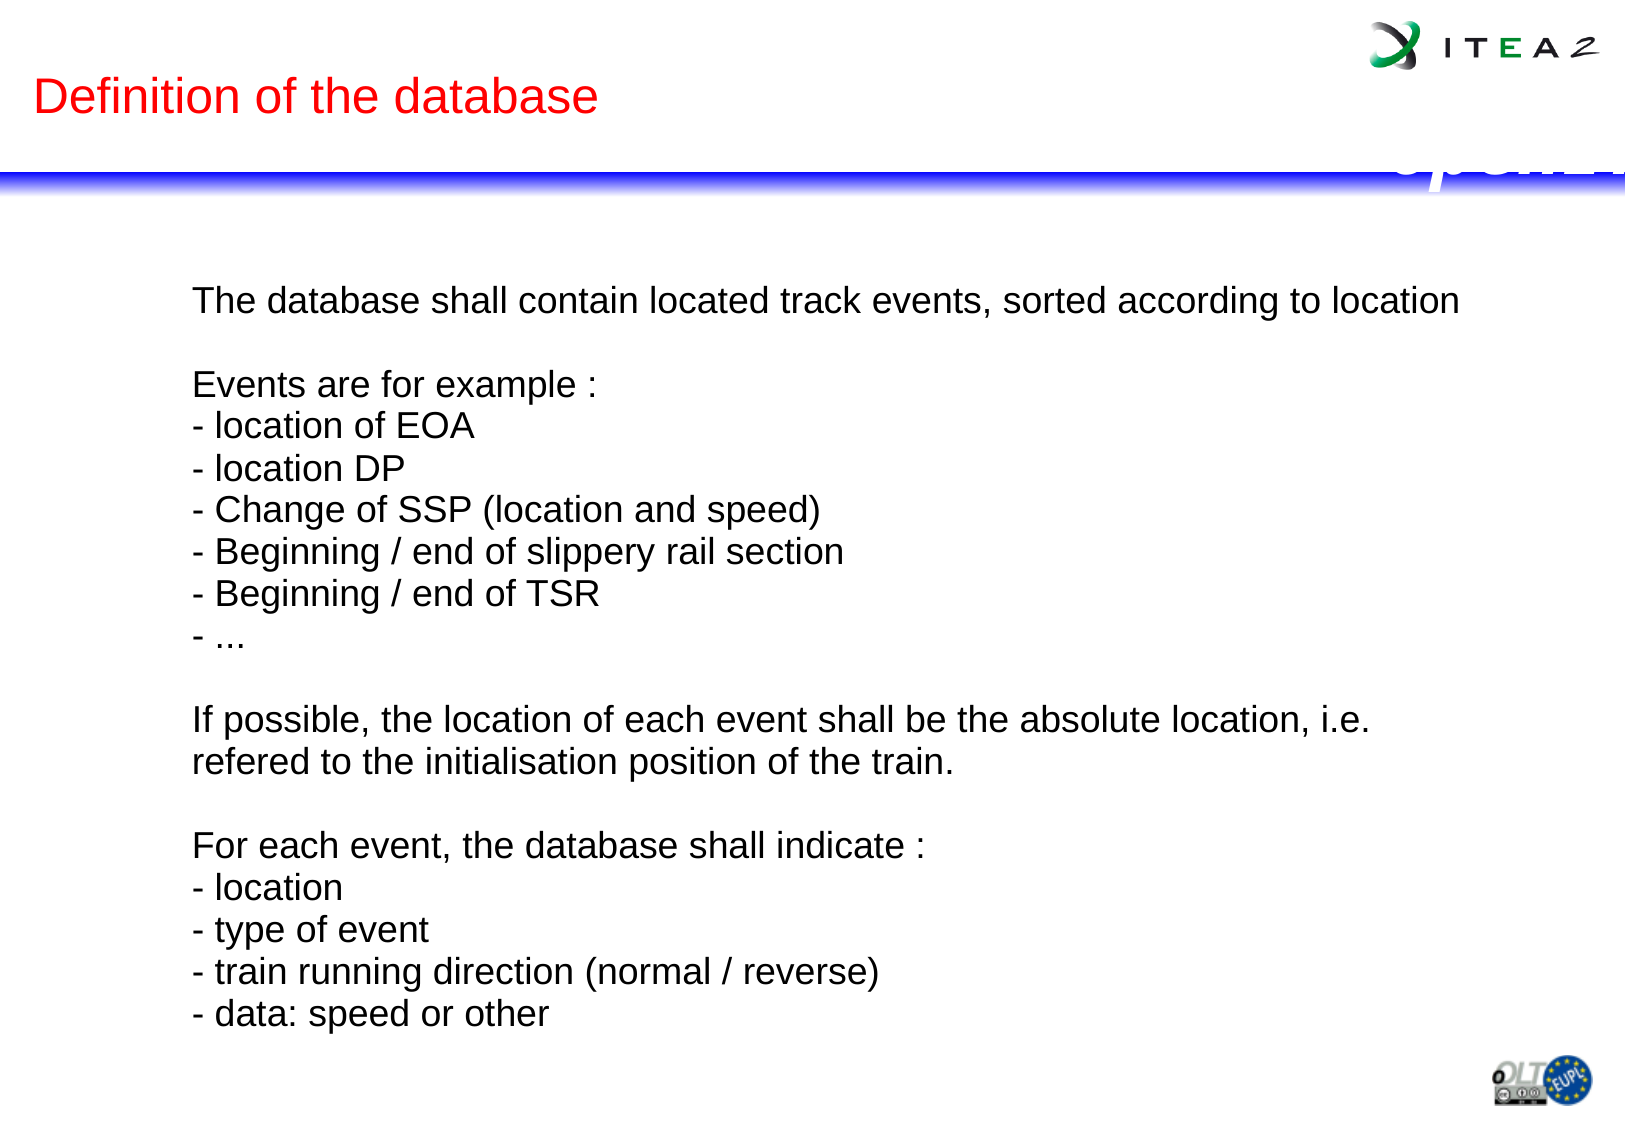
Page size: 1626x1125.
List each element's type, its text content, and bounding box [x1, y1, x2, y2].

picture [1492, 1055, 1593, 1106]
title Definition of the database [32, 43, 1341, 150]
picture [1348, 21, 1625, 70]
text_box The database shall contain located track events, sorted according to location Events are for example : - location of EOA - location DP - Change of SSP (location and speed) - Beginning / end of slippery rail section - Beginning / end of TSR - ... If possible, the location of each event shall be the absolute location, i.e. refered to the initialisation position of the train. For each event, the database shall indicate : - location - type of event - train running direction (normal / reverse) - data: speed or other [177, 271, 1476, 1043]
